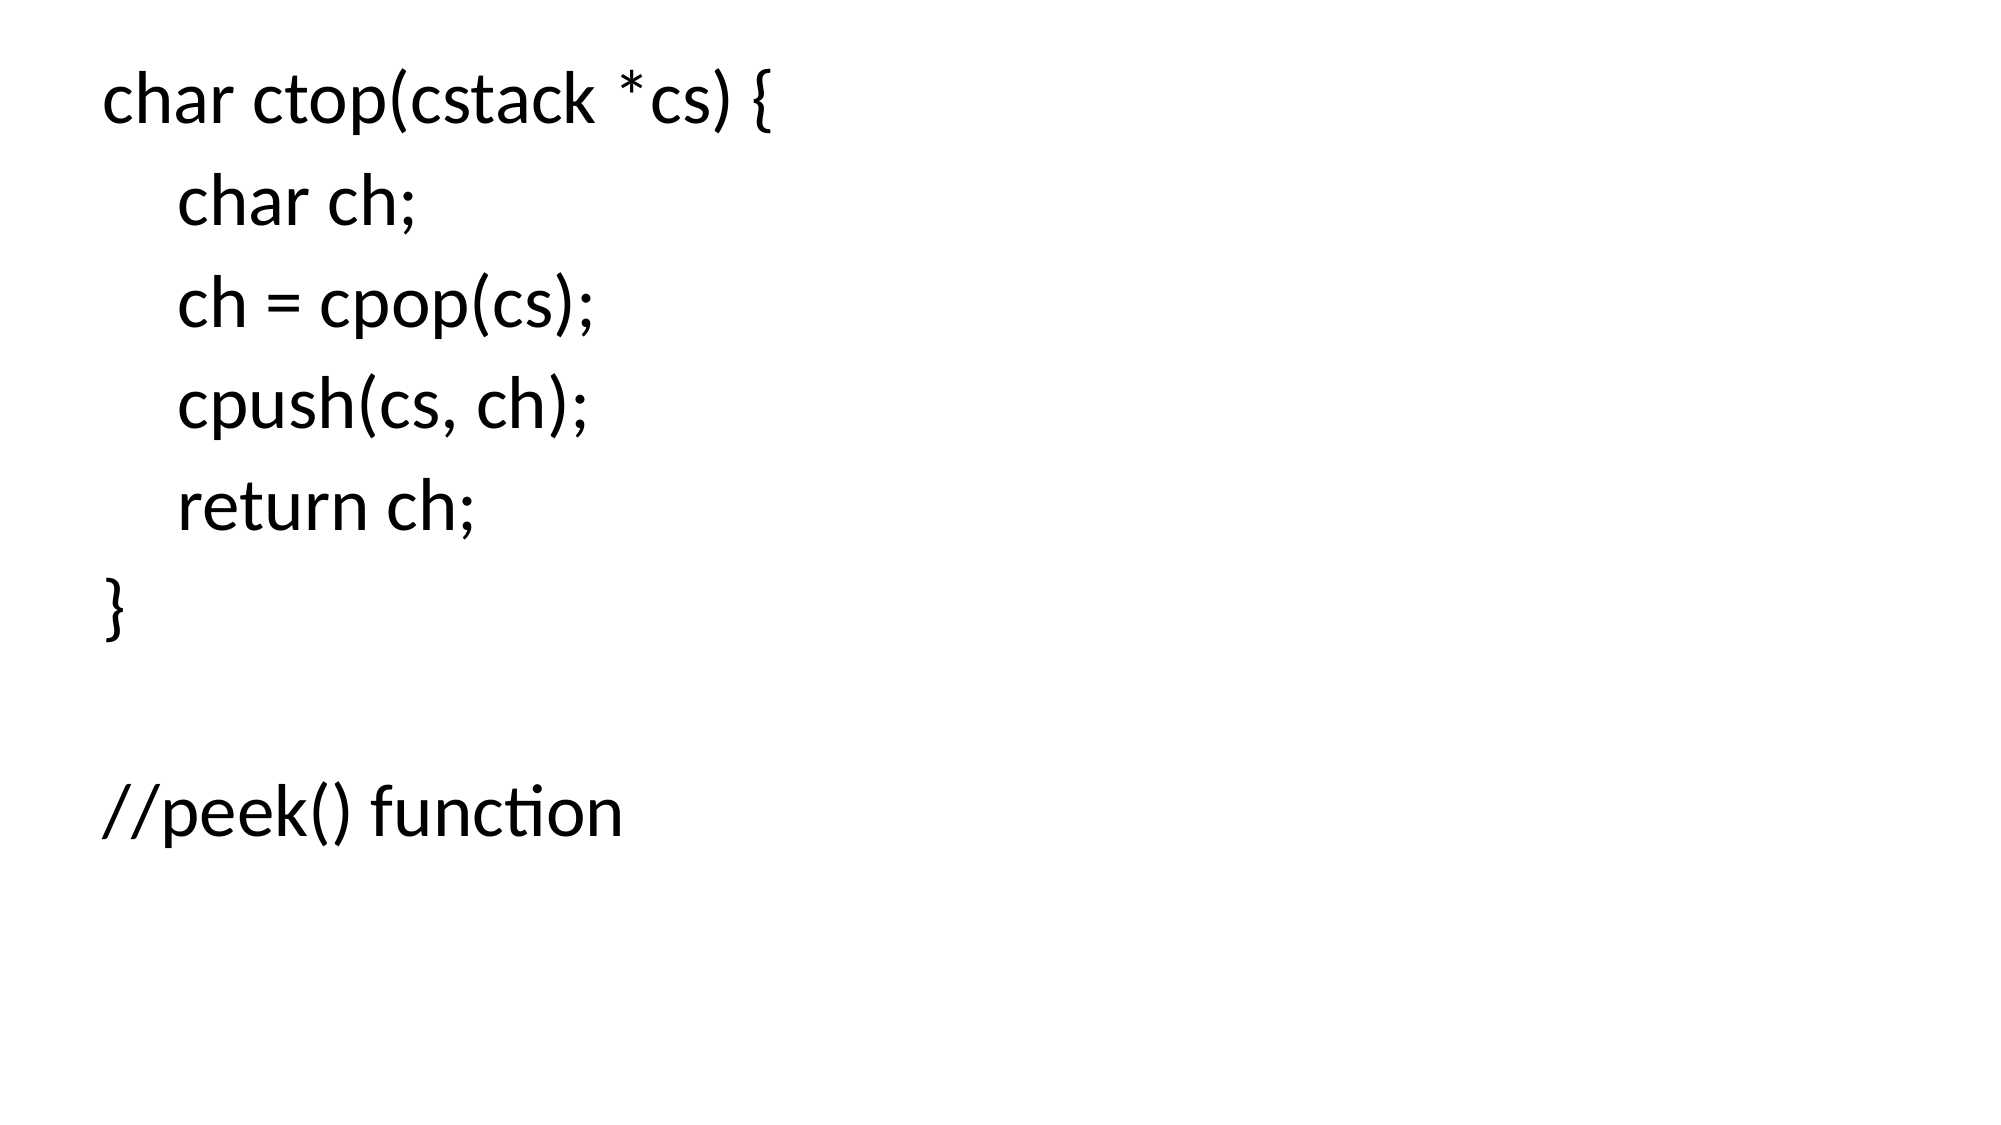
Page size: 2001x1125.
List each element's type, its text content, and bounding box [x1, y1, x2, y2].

list char ctop(cstack *cs) { char ch; ch = cpop(cs); cpush(cs, ch); return ch; } //peek() function [87, 51, 1813, 1087]
